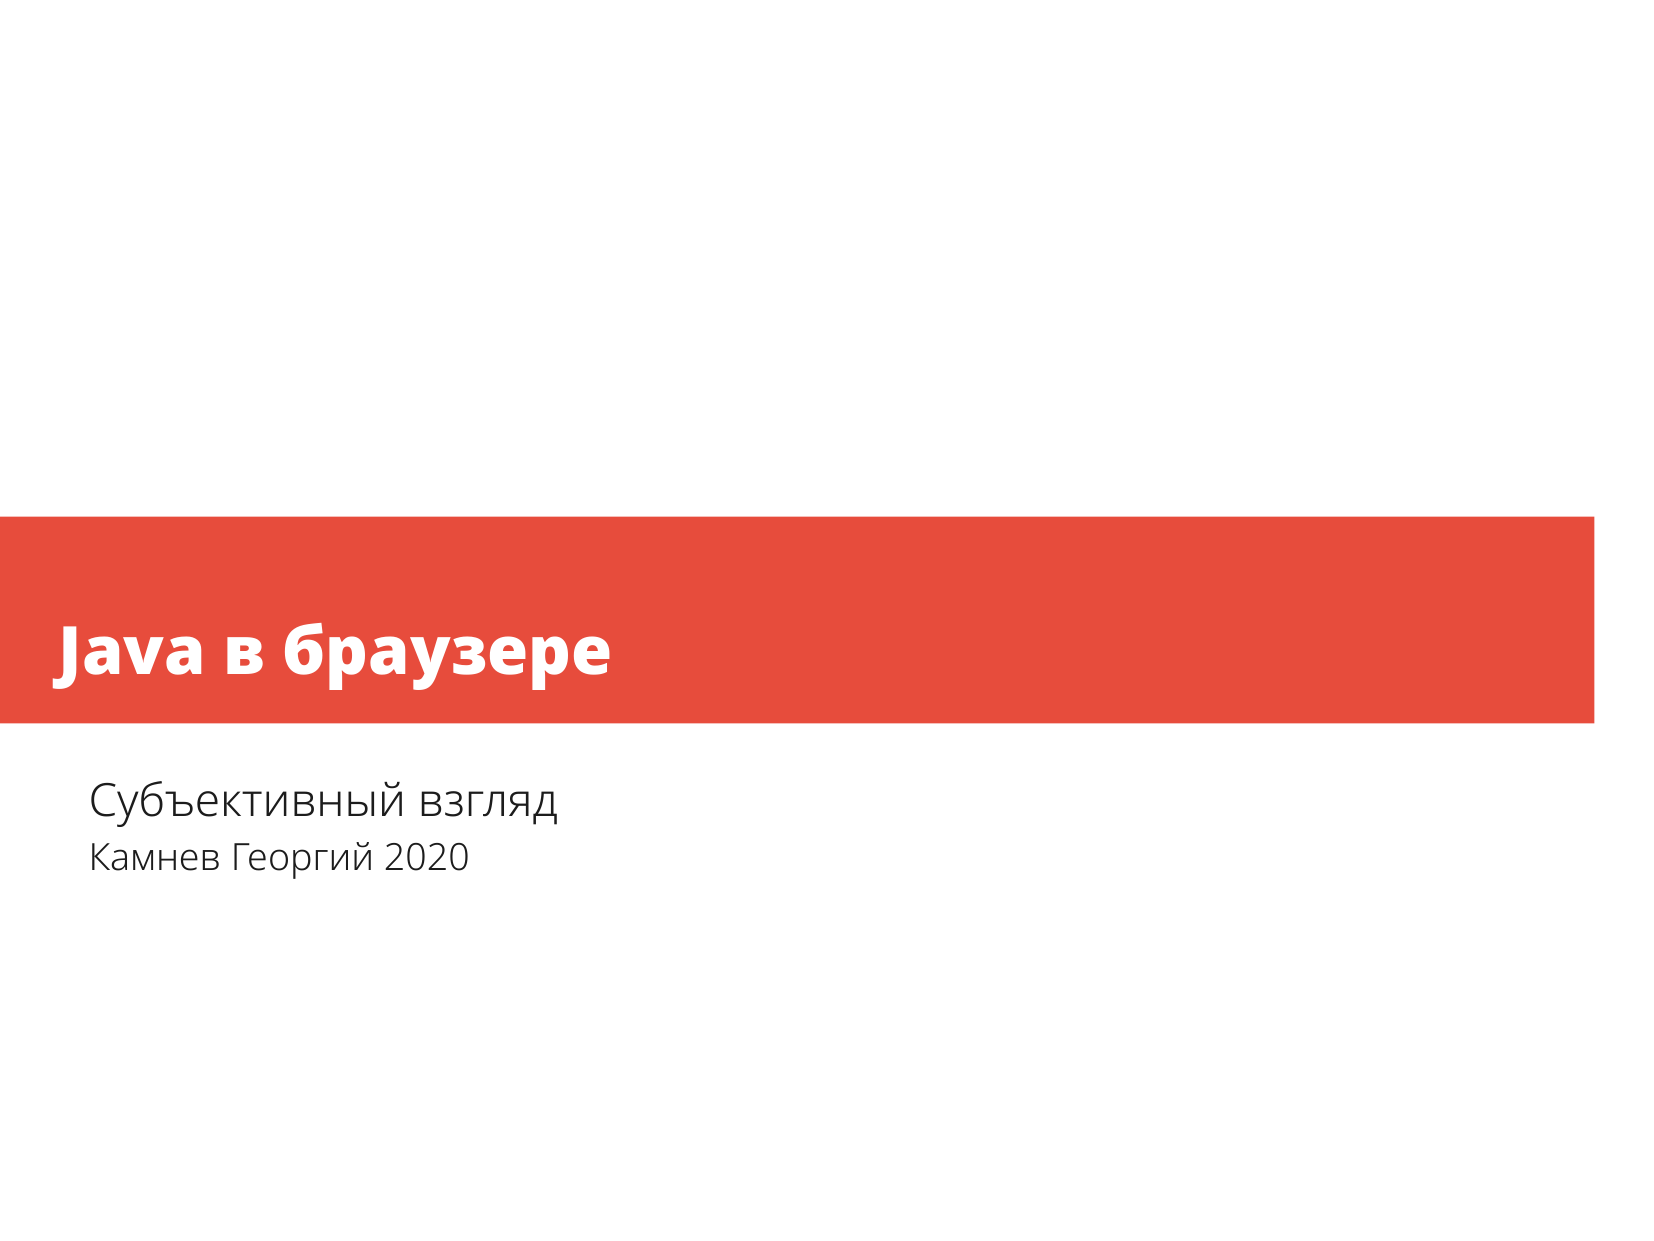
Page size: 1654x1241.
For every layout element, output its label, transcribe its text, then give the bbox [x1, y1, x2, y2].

subtitle Субъективный взгляд Камнев Георгий 2020 [88, 767, 1595, 1182]
title Java в браузере [59, 546, 1595, 694]
